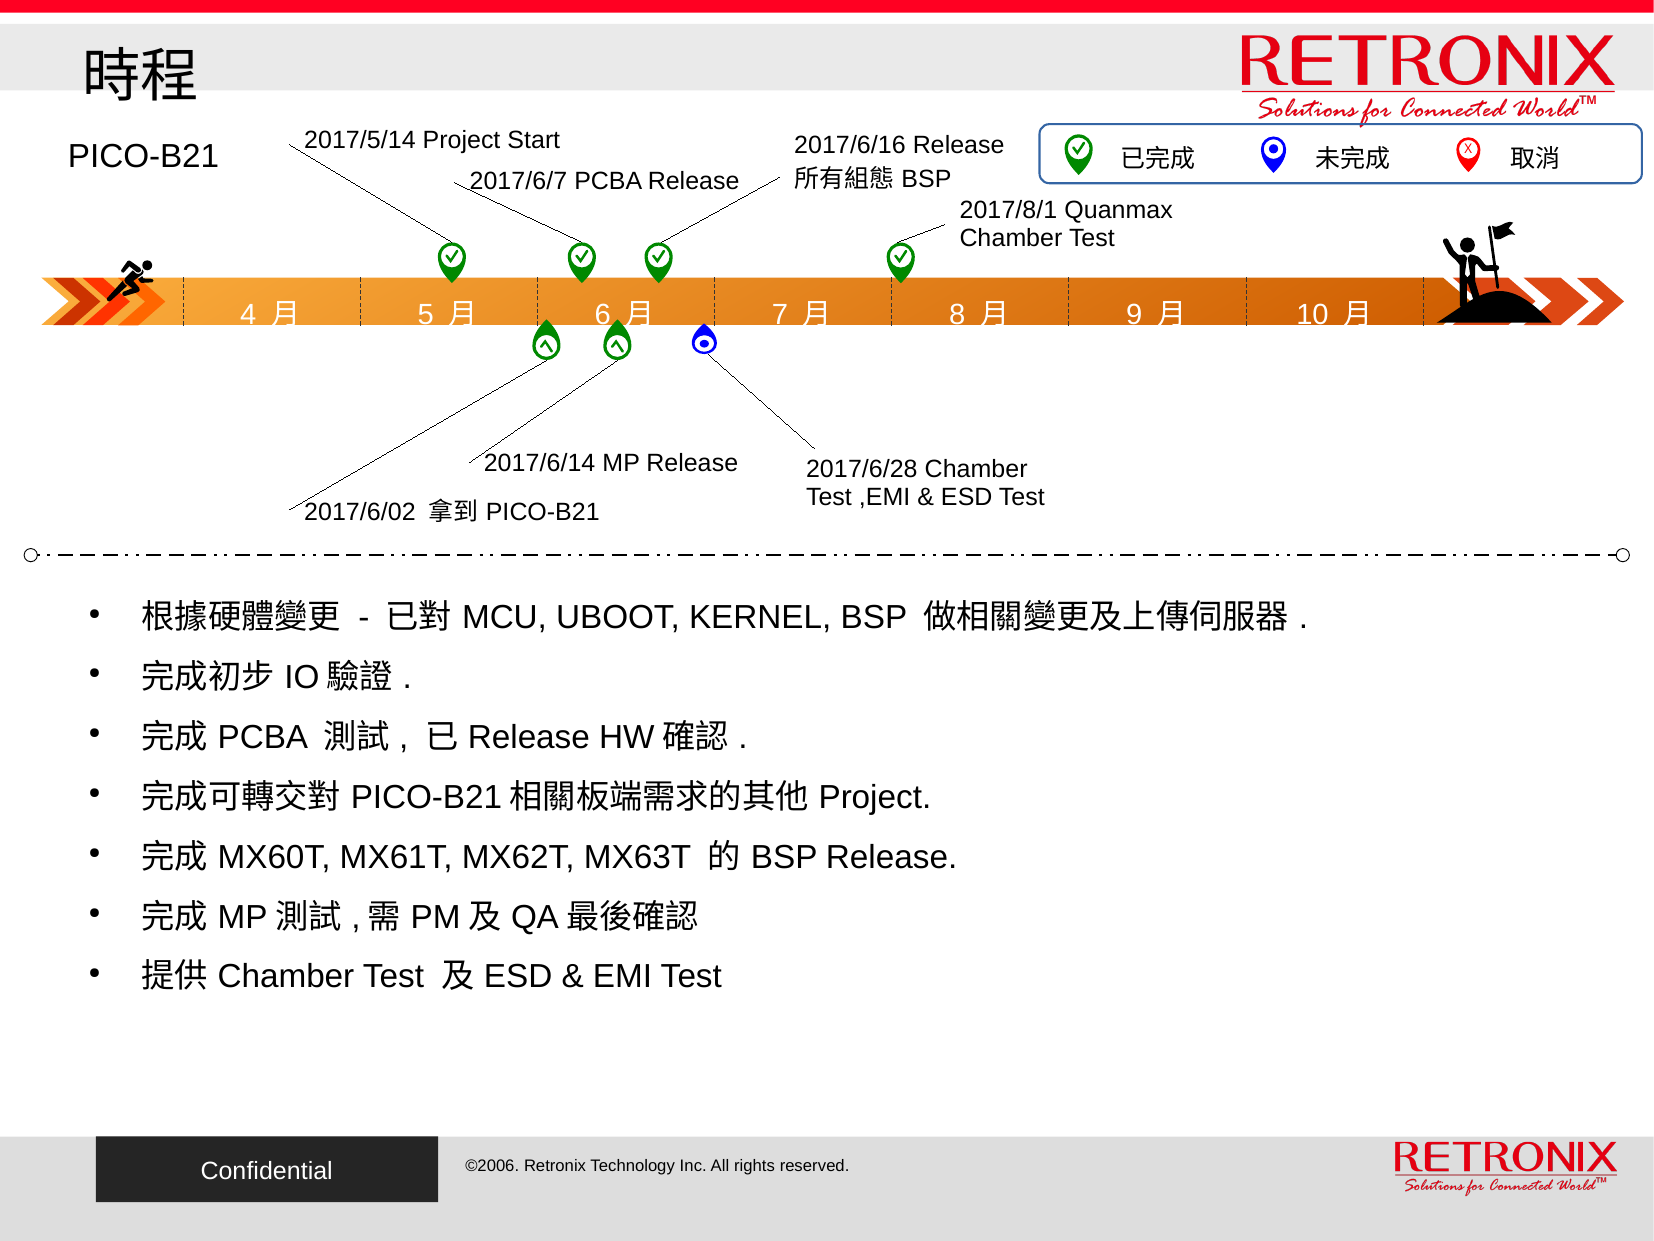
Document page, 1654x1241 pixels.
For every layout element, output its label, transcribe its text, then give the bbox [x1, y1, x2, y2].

title 時程 [82, 23, 1205, 119]
text_box 取消 [1495, 130, 1576, 179]
picture [1435, 212, 1554, 331]
text_box 2017/6/7 PCBA Release [454, 159, 762, 207]
text_box 7 月 [757, 283, 848, 337]
picture [566, 242, 597, 284]
text_box 2017/6/14 MP Release [469, 441, 815, 485]
text_box [1576, 277, 1625, 326]
picture [690, 322, 718, 355]
text_box [597, 277, 643, 283]
picture [437, 242, 467, 284]
text_box 10 月 [1281, 283, 1388, 337]
text_box 2017/5/14 Project Start [289, 118, 680, 171]
picture [885, 242, 916, 284]
list 根據硬體變更 - 已對MCU, UBOOT, KERNEL, BSP 做相關變更及上傳伺服器. 完成初步IO驗證. 完成PCBA 測試, 已Release HW確認. 完成可轉交對PICO-B21相關板端需求的其他Project. 完成MX60T, MX61T, MX62T, MX63T 的BSP Release. 完成MP測試,需PM及QA最後確認 提供Chamber Test 及ESD & EMI Test [70, 590, 1583, 1087]
text_box [41, 277, 437, 326]
picture [1260, 136, 1287, 174]
picture [1063, 134, 1094, 176]
text_box 未完成 [1300, 130, 1406, 179]
picture [1455, 137, 1482, 173]
text_box 2017/8/1 Quanmax Chamber Test [944, 188, 1199, 260]
picture [1235, 126, 1621, 130]
text_box 2017/6/02 拿到PICO-B21 [289, 484, 650, 533]
text_box 8 月 [934, 283, 1025, 337]
picture [1391, 1139, 1621, 1198]
picture [602, 318, 633, 361]
text_box [467, 277, 579, 325]
text_box 5 月 [402, 283, 493, 337]
text_box [670, 277, 1435, 325]
picture [1235, 31, 1621, 123]
text_box 4 月 [225, 283, 316, 337]
picture [643, 242, 674, 284]
text_box 2017/6/28 Chamber Test ,EMI & ESD Test [791, 447, 1093, 532]
text_box PICO-B21 [53, 129, 235, 183]
text_box [1554, 277, 1589, 326]
text_box 2017/6/16 Release 所有組態BSP [779, 123, 1034, 207]
picture [531, 318, 562, 361]
text_box 9 月 [1111, 283, 1202, 337]
text_box 已完成 [1106, 130, 1211, 179]
picture [106, 259, 155, 302]
text_box 6 月 [579, 283, 670, 337]
